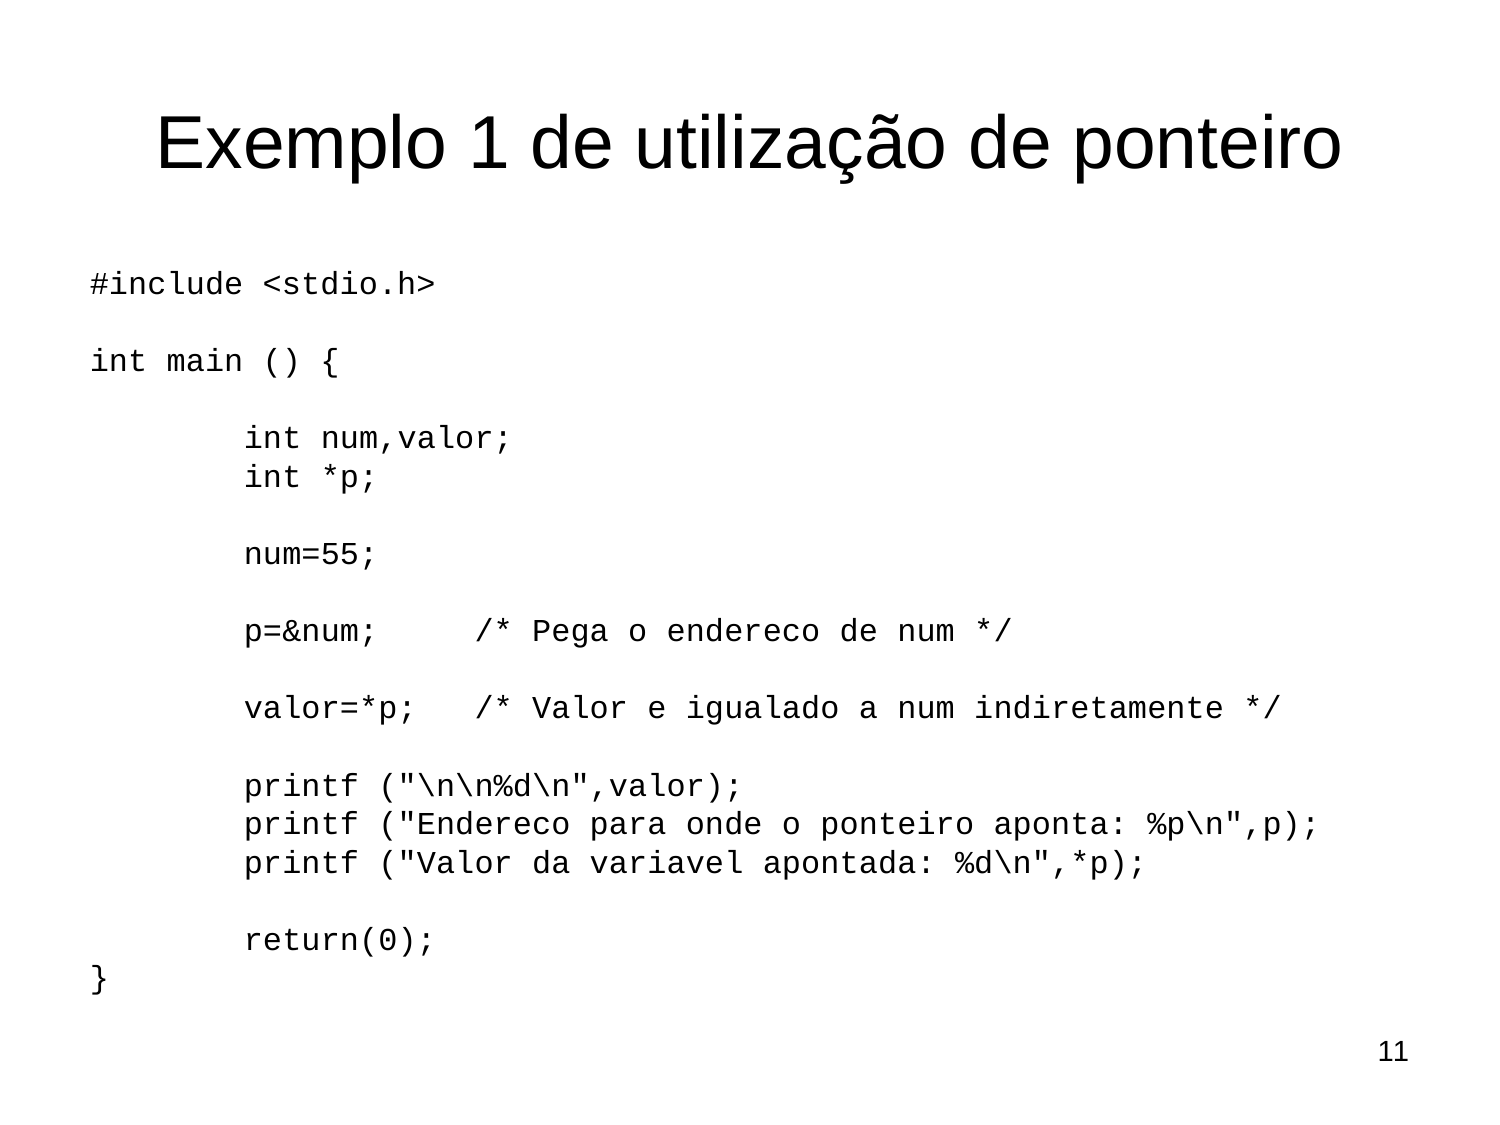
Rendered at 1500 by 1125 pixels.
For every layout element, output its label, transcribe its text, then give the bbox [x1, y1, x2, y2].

list #include <stdio.h> int main () { int num,valor; int *p; num=55; p=&num; /* Pega o endereco de num */ valor=*p; /* Valor e igualado a num indiretamente */ printf ("\n\n%d\n",valor); printf ("Endereco para onde o ponteiro aponta: %p\n",p); printf ("Valor da variavel apontada: %d\n",*p); return(0); } [75, 262, 1471, 1005]
title Exemplo 1 de utilização de ponteiro [75, 45, 1426, 233]
